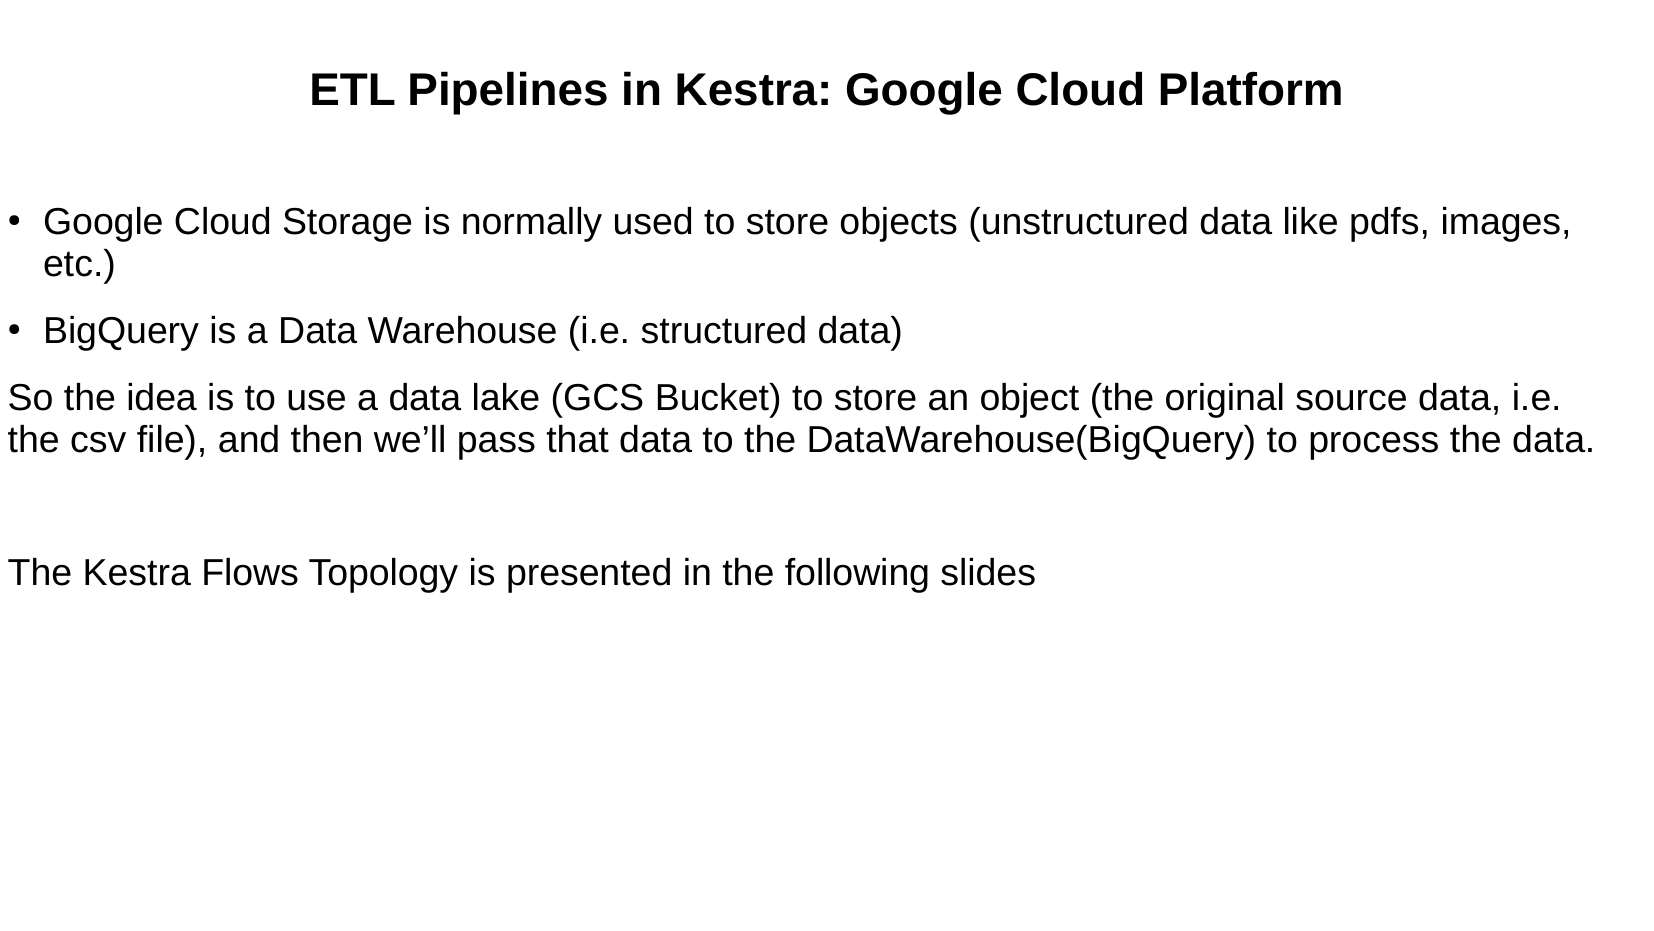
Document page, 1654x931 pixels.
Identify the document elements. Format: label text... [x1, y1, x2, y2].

subtitle Google Cloud Storage is normally used to store objects (unstructured data like pdfs, images, etc.) BigQuery is a Data Warehouse (i.e. structured data) So the idea is to use a data lake (GCS Bucket) to store an object (the original source data, i.e. the csv file), and then we’ll pass that data to the DataWarehouse(BigQuery) to process the data. The Kestra Flows Topology is presented in the following slides [7, 150, 1613, 645]
title ETL Pipelines in Kestra: Google Cloud Platform [82, 37, 1571, 150]
